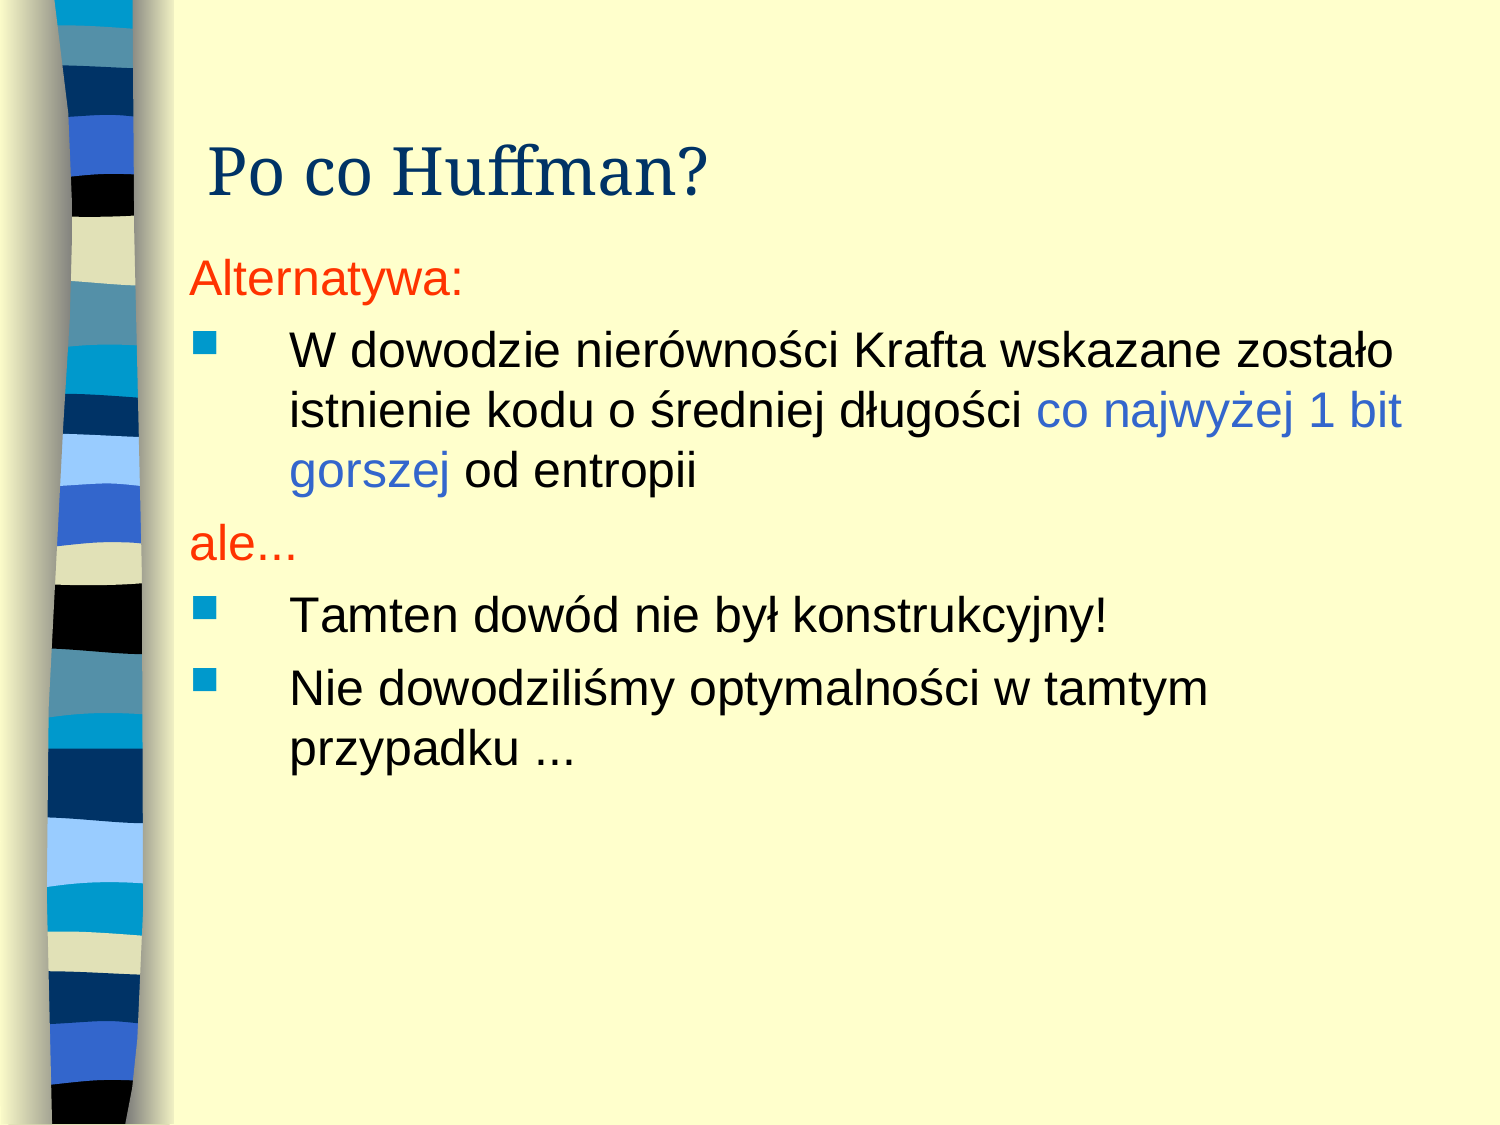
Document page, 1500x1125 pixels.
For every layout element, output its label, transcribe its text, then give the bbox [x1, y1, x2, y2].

list Alternatywa: W dowodzie nierówności Krafta wskazane zostało istnienie kodu o średniej długości co najwyżej 1 bit gorszej od entropii ale... Tamten dowód nie był konstrukcyjny! Nie dowodziliśmy optymalności w tamtym przypadku ... [174, 237, 1450, 913]
title Po co Huffman? [192, 74, 1468, 263]
